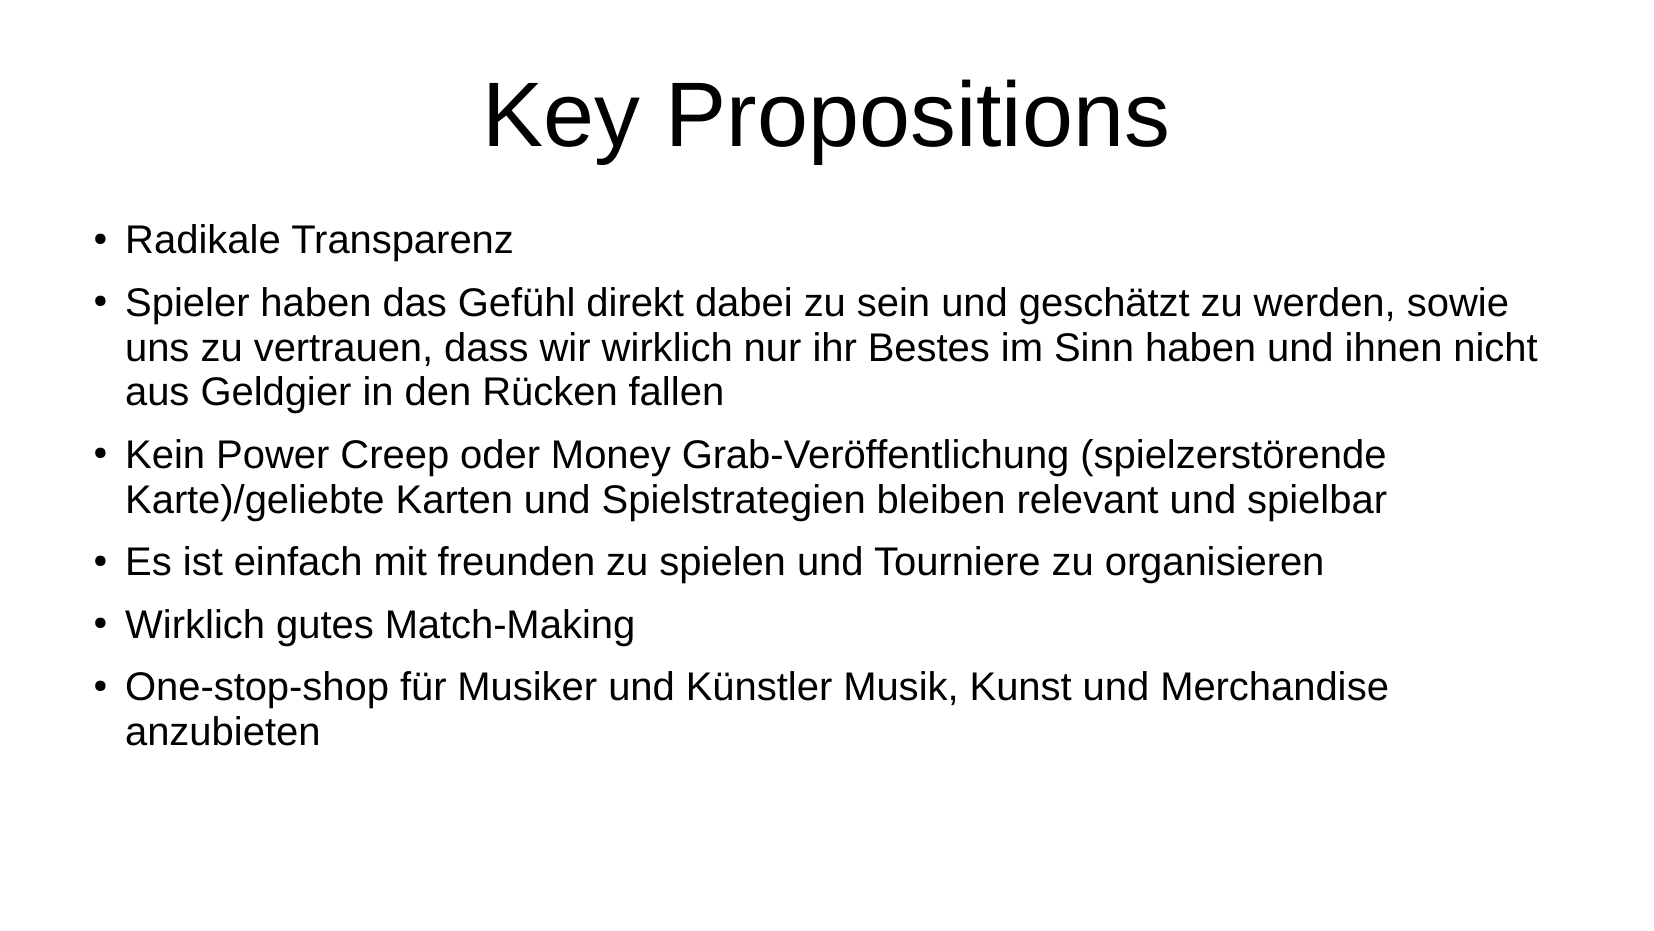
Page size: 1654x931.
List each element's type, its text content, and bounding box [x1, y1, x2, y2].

list Radikale Transparenz Spieler haben das Gefühl direkt dabei zu sein und geschätzt zu werden, sowie uns zu vertrauen, dass wir wirklich nur ihr Bestes im Sinn haben und ihnen nicht aus Geldgier in den Rücken fallen Kein Power Creep oder Money Grab-Veröffentlichung (spielzerstörende Karte)/geliebte Karten und Spielstrategien bleiben relevant und spielbar Es ist einfach mit freunden zu spielen und Tourniere zu organisieren Wirklich gutes Match-Making One-stop-shop für Musiker und Künstler Musik, Kunst und Merchandise anzubieten [82, 217, 1571, 758]
title Key Propositions [82, 37, 1571, 193]
